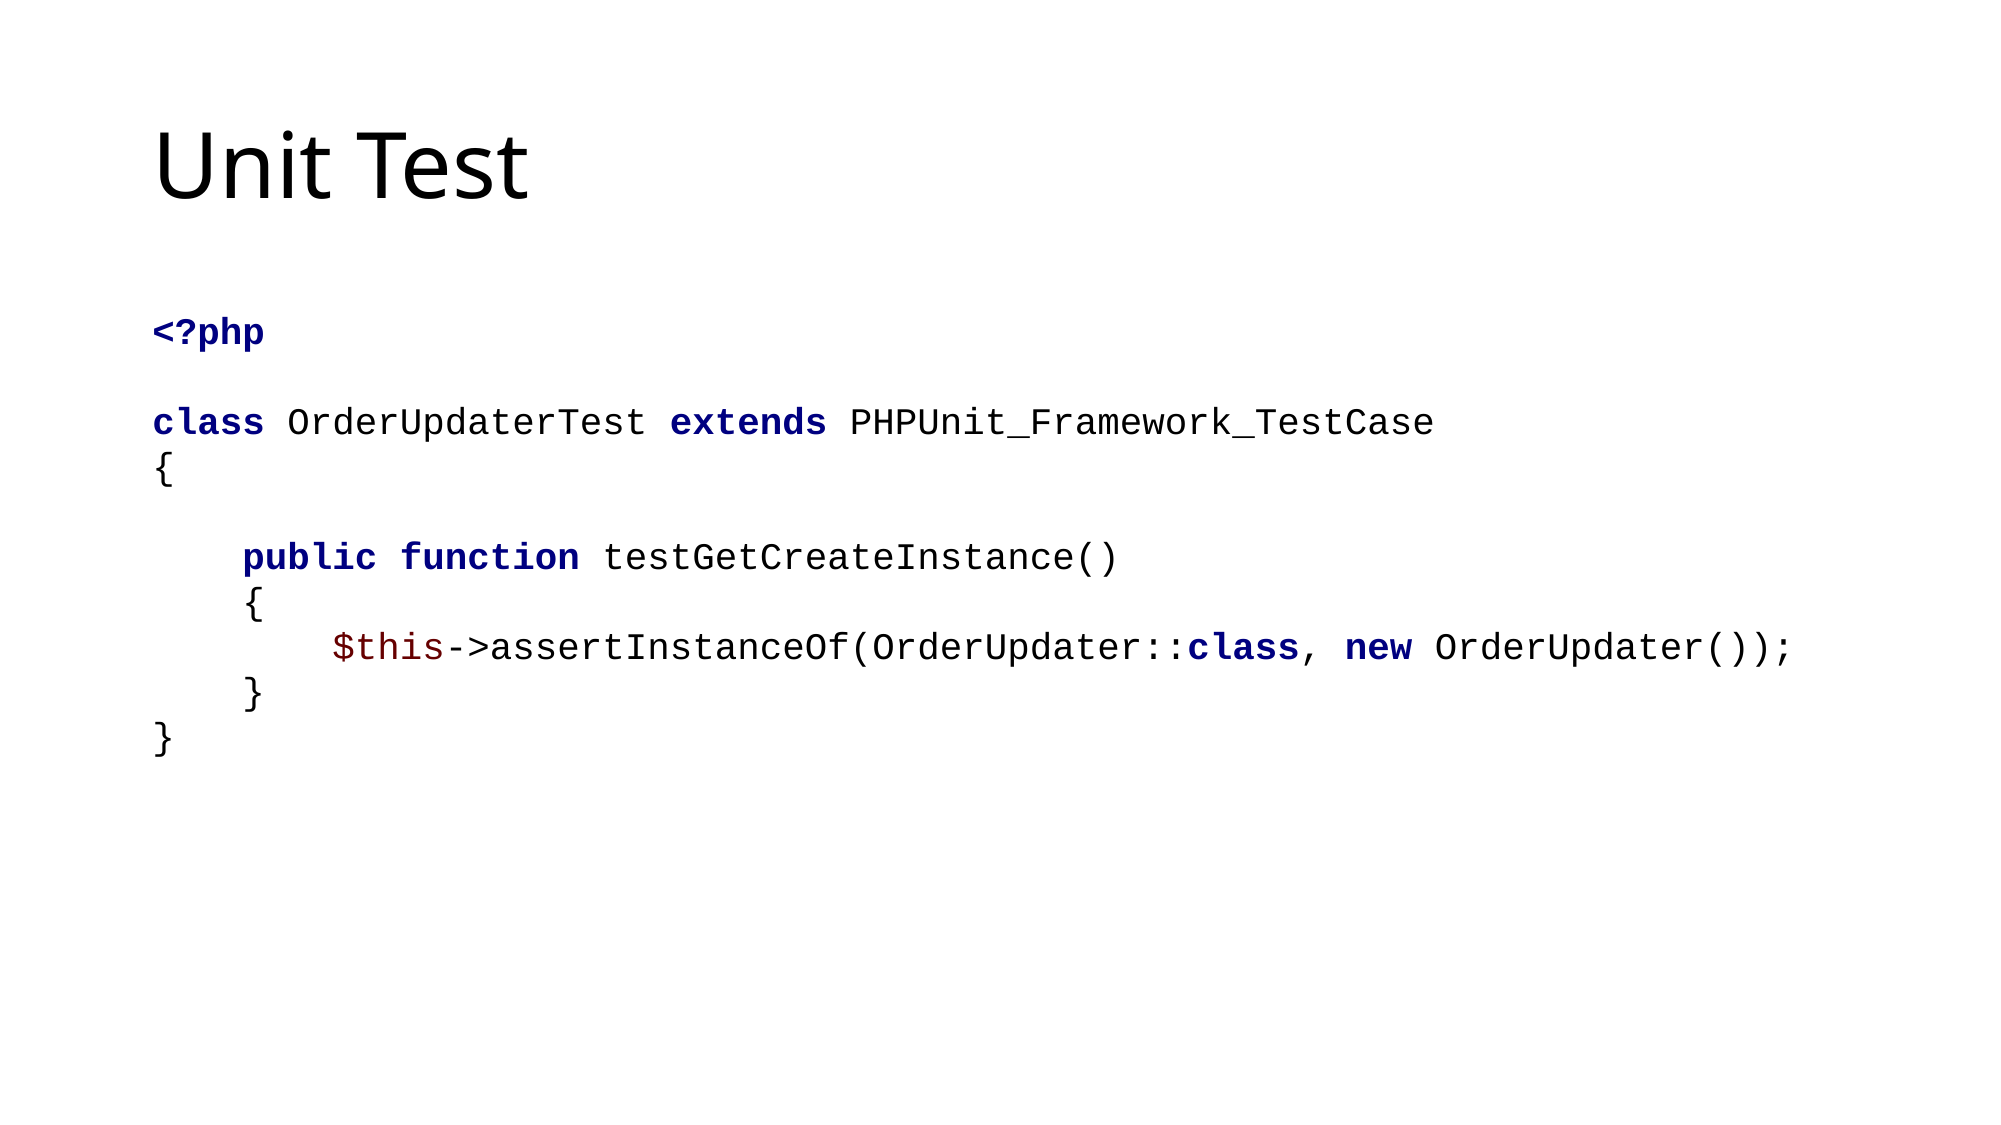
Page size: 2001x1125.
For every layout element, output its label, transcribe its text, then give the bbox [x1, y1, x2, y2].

title Unit Test [137, 59, 1863, 278]
list <?php class OrderUpdaterTest extends PHPUnit_Framework_TestCase { public function testGetCreateInstance() { $this->assertInstanceOf(OrderUpdater::class, new OrderUpdater()); } } [137, 299, 1819, 815]
